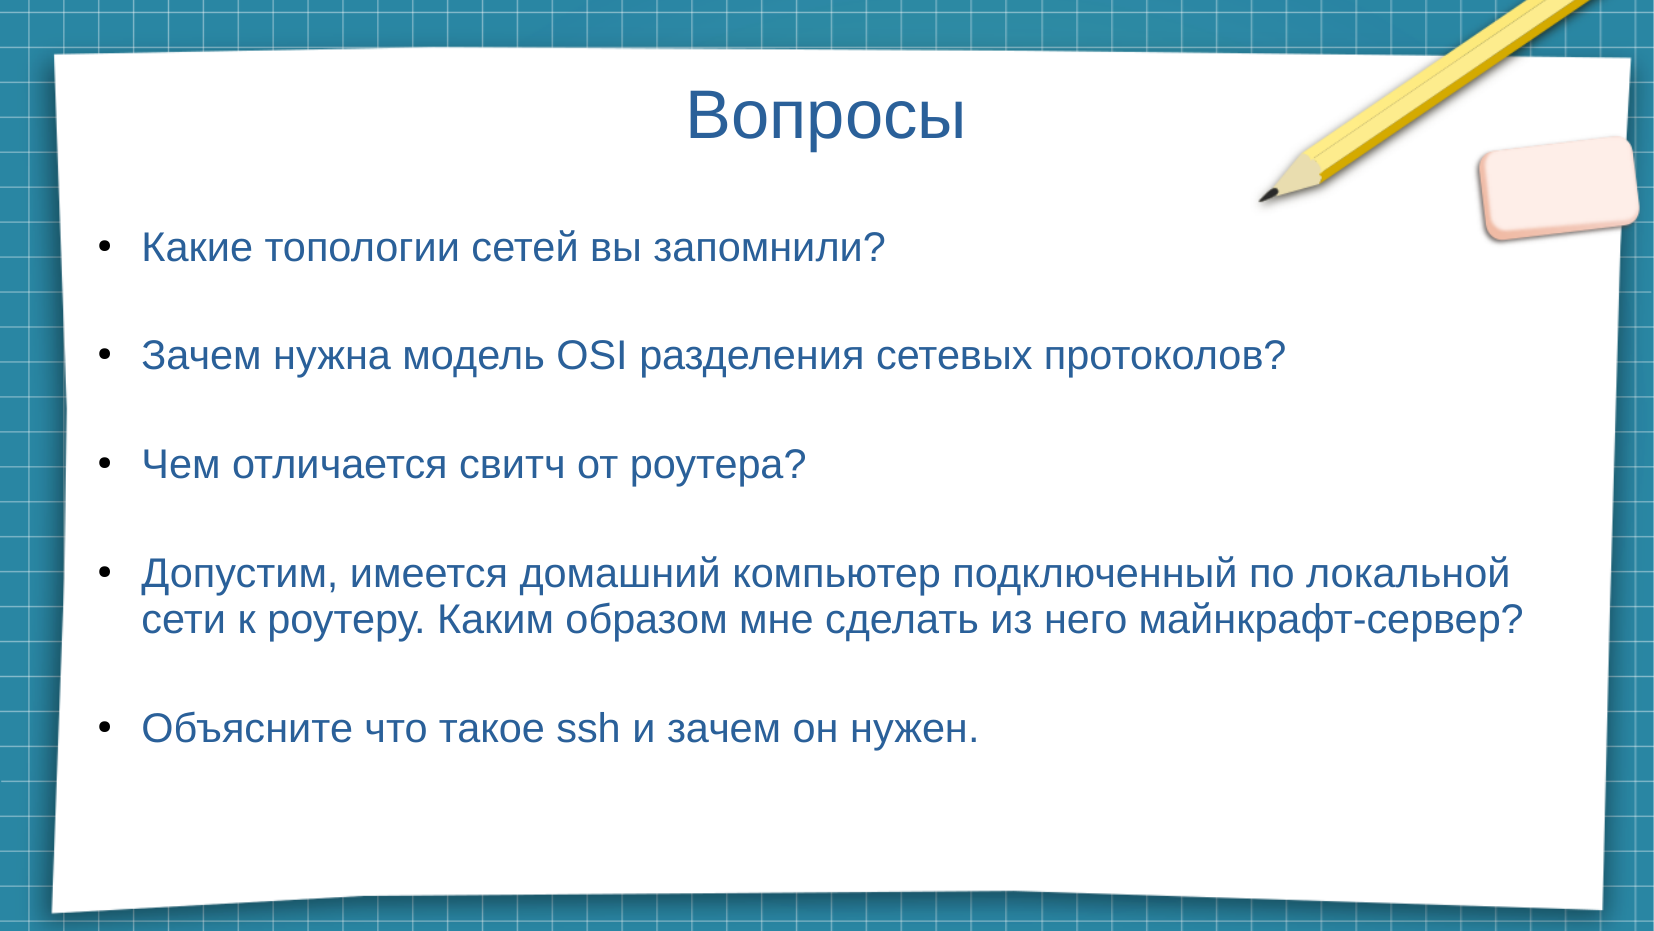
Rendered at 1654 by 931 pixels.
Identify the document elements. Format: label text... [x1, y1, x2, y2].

picture [0, 0, 1654, 931]
list Какие топологии сетей вы запомнили? Зачем нужна модель OSI разделения сетевых протоколов? Чем отличается свитч от роутера? Допустим, имеется домашний компьютер подключенный по локальной сети к роутеру. Каким образом мне сделать из него майнкрафт-сервер? Объясните что такое ssh и зачем он нужен. [82, 217, 1571, 758]
title Вопросы [82, 37, 1571, 193]
